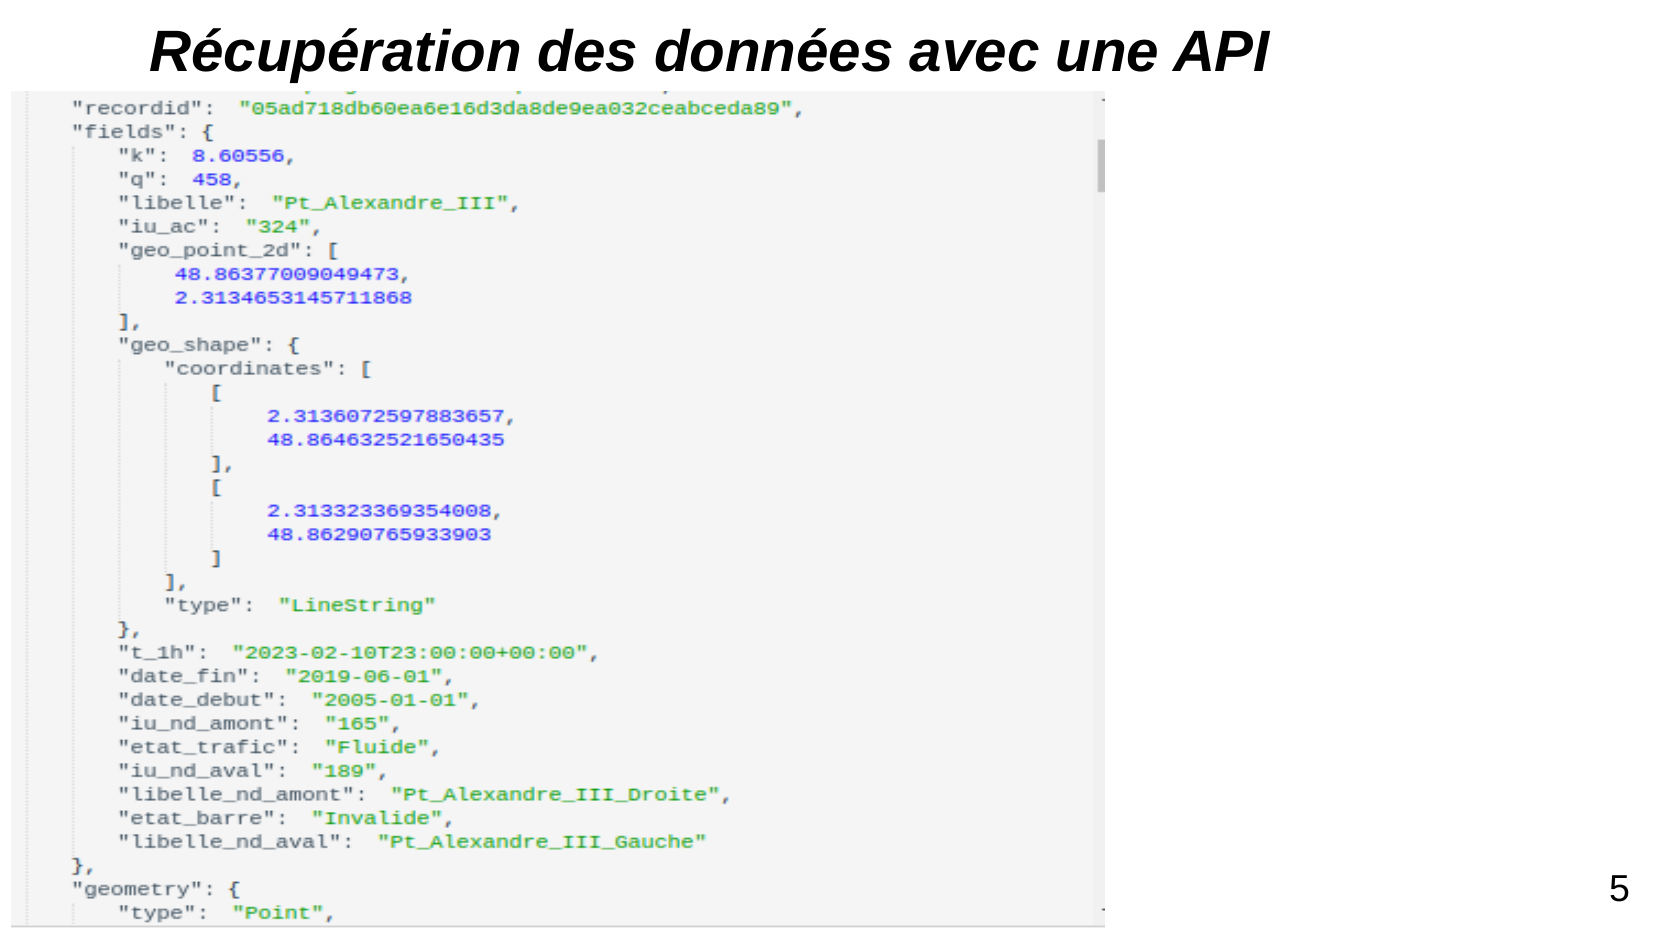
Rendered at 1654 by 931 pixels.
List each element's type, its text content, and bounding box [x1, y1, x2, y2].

text_box Récupération des données avec une API [17, 11, 1625, 92]
text_box <numéro> [1594, 860, 1654, 931]
picture [11, 91, 1105, 931]
